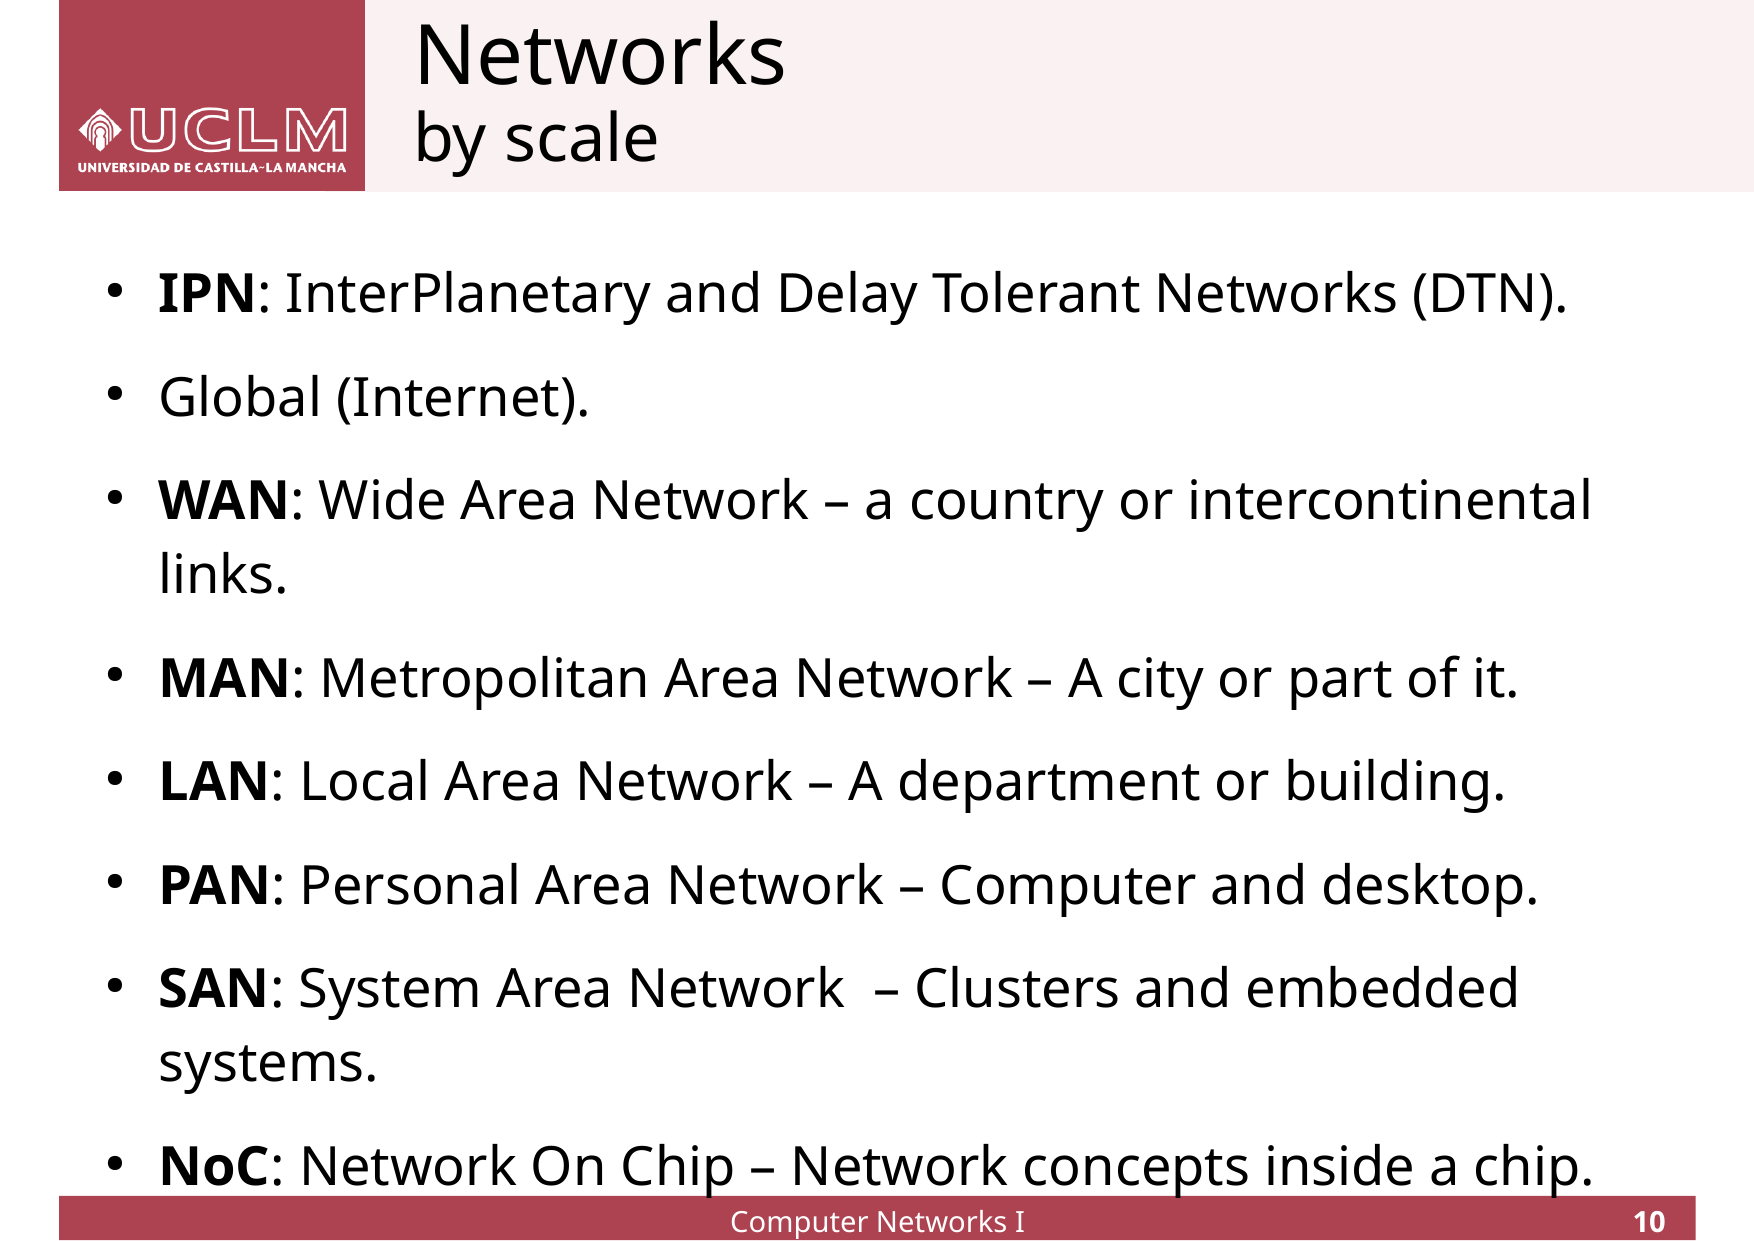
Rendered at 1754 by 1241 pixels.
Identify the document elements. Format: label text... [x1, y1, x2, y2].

list IPN: InterPlanetary and Delay Tolerant Networks (DTN). Global (Internet). WAN: Wide Area Network – a country or intercontinental links. MAN: Metropolitan Area Network – A city or part of it. LAN: Local Area Network – A department or building. PAN: Personal Area Network – Computer and desktop. SAN: System Area Network – Clusters and embedded systems. NoC: Network On Chip – Network concepts inside a chip. [87, 254, 1684, 1174]
title Networks by scale [413, 0, 1667, 198]
picture [59, 0, 365, 191]
